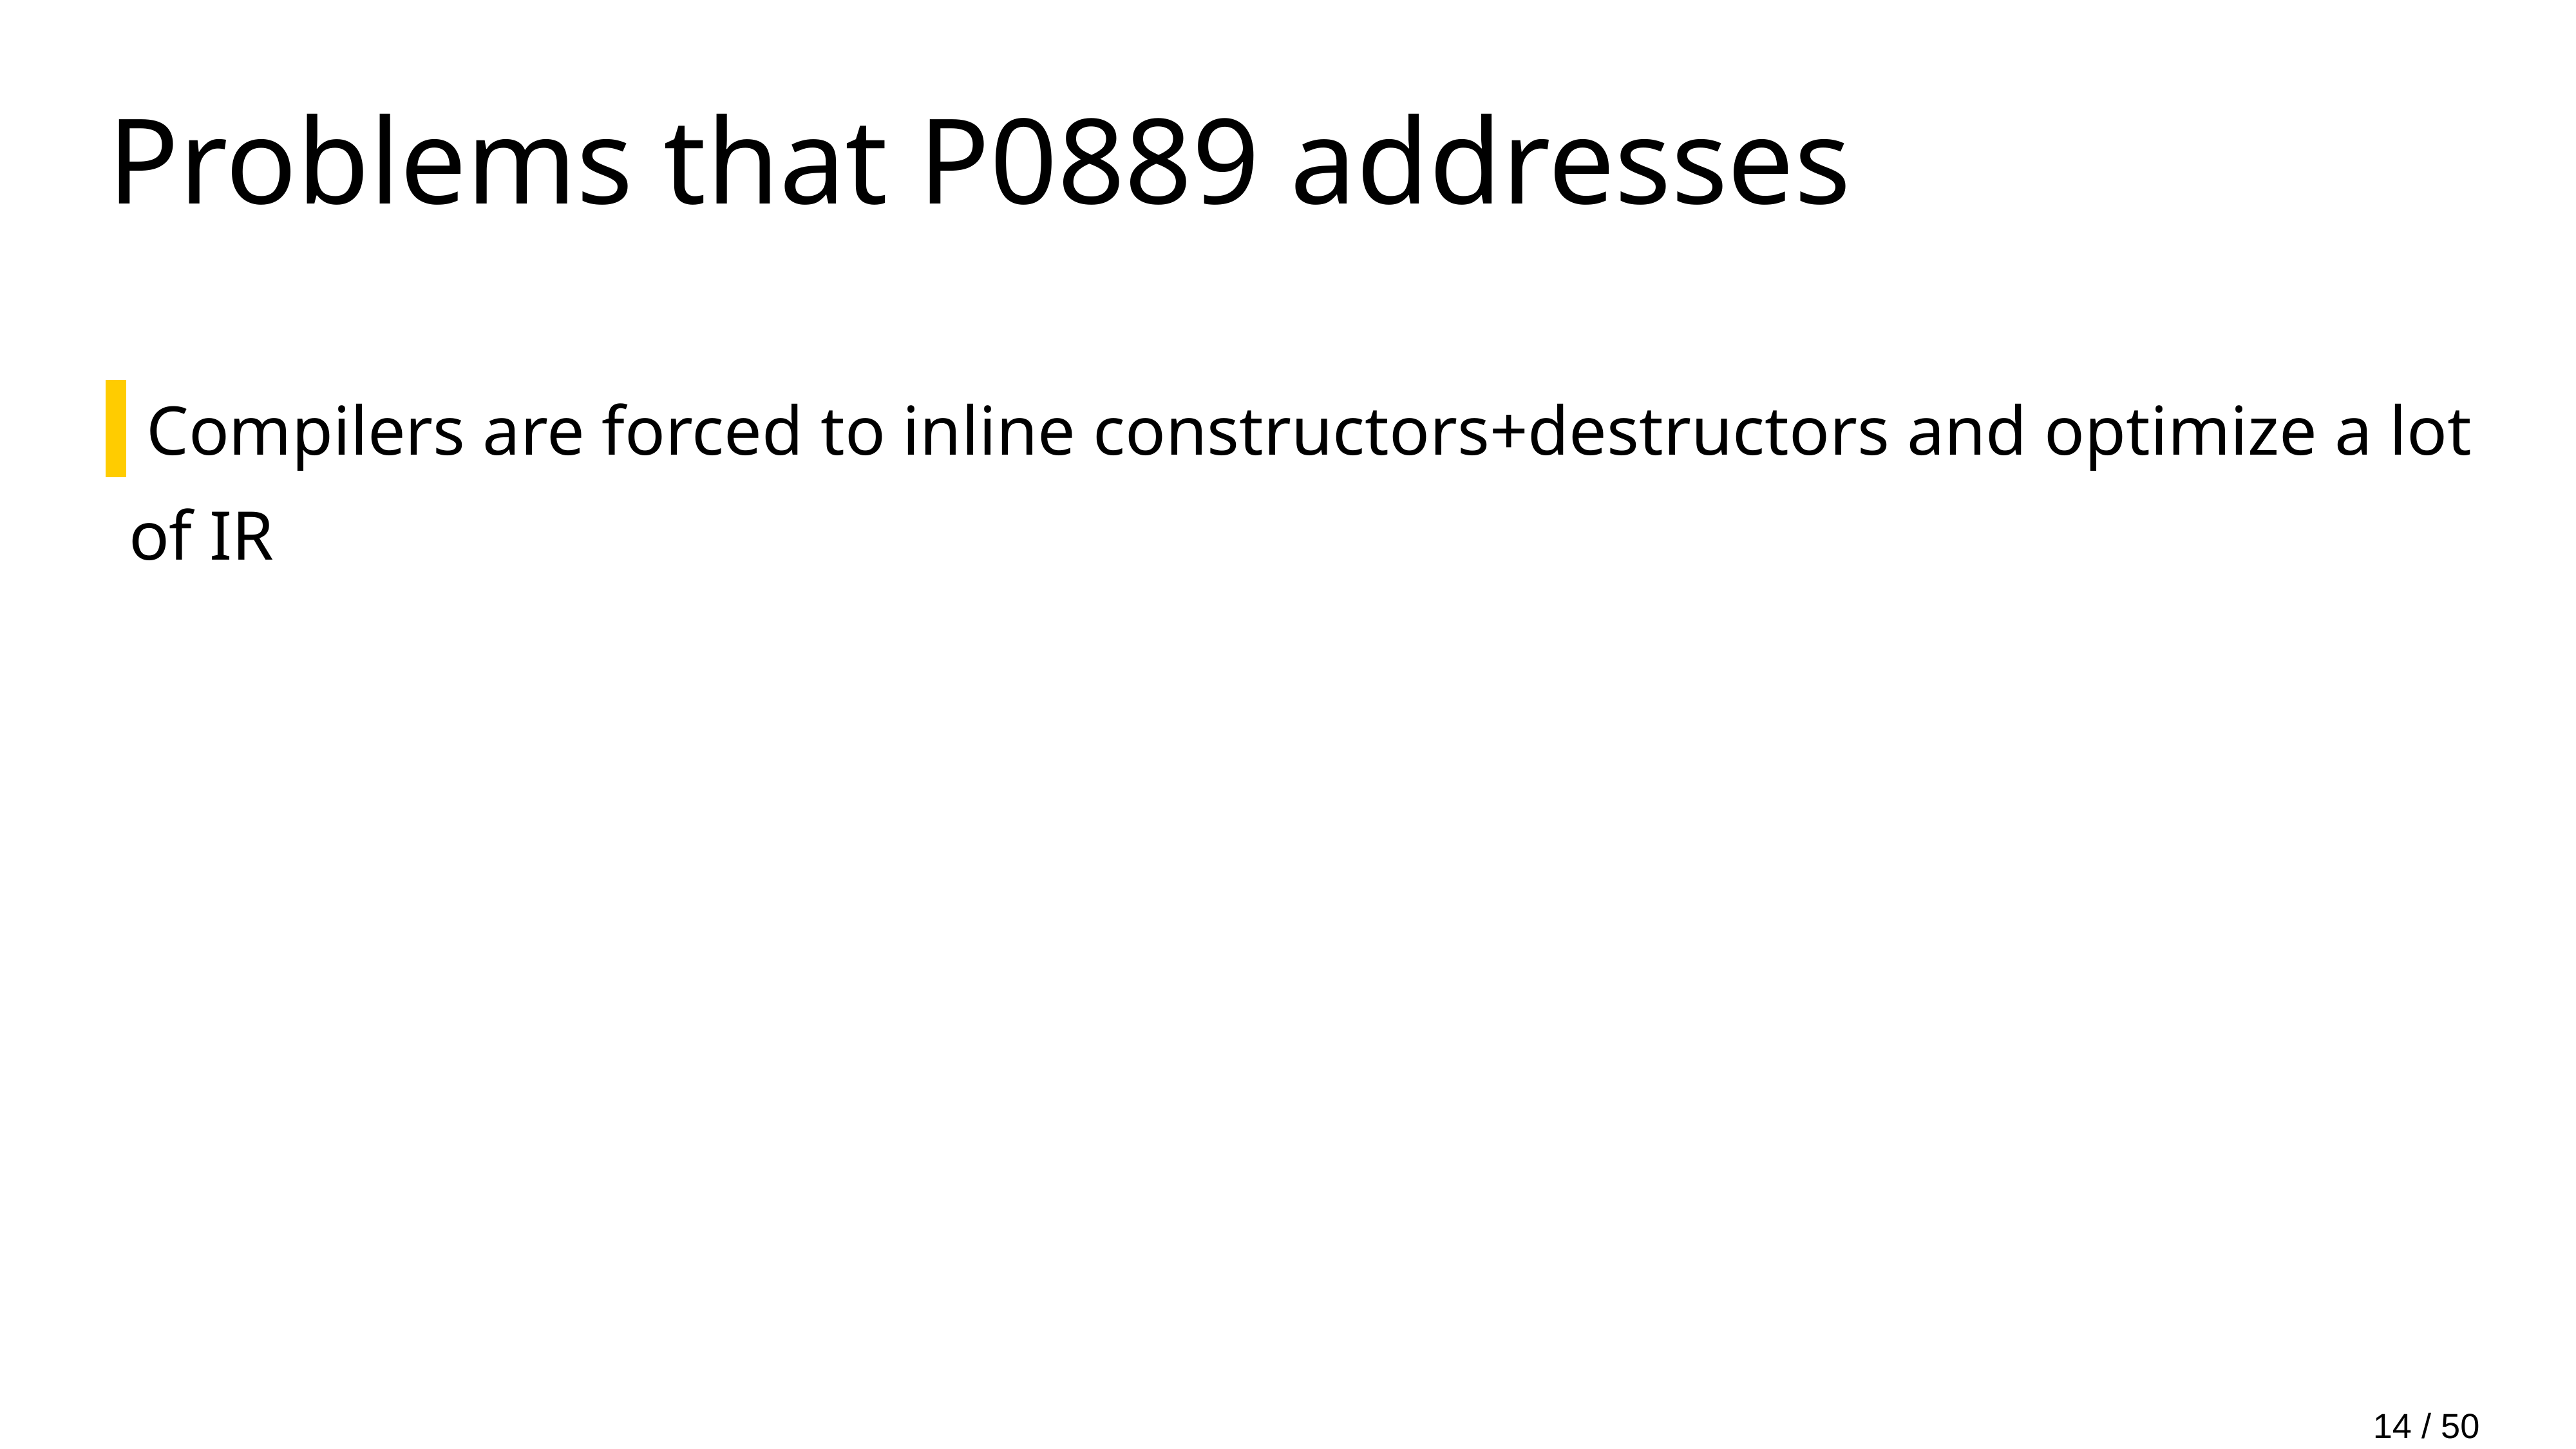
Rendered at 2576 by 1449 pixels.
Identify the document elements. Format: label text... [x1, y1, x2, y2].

text_box <number> / 50 [2363, 1402, 2576, 1449]
title Problems that P0889 addresses [108, 80, 2468, 242]
text_box Compilers are forced to inline constructors+destructors and optimize a lot of IR [96, 364, 2512, 1419]
